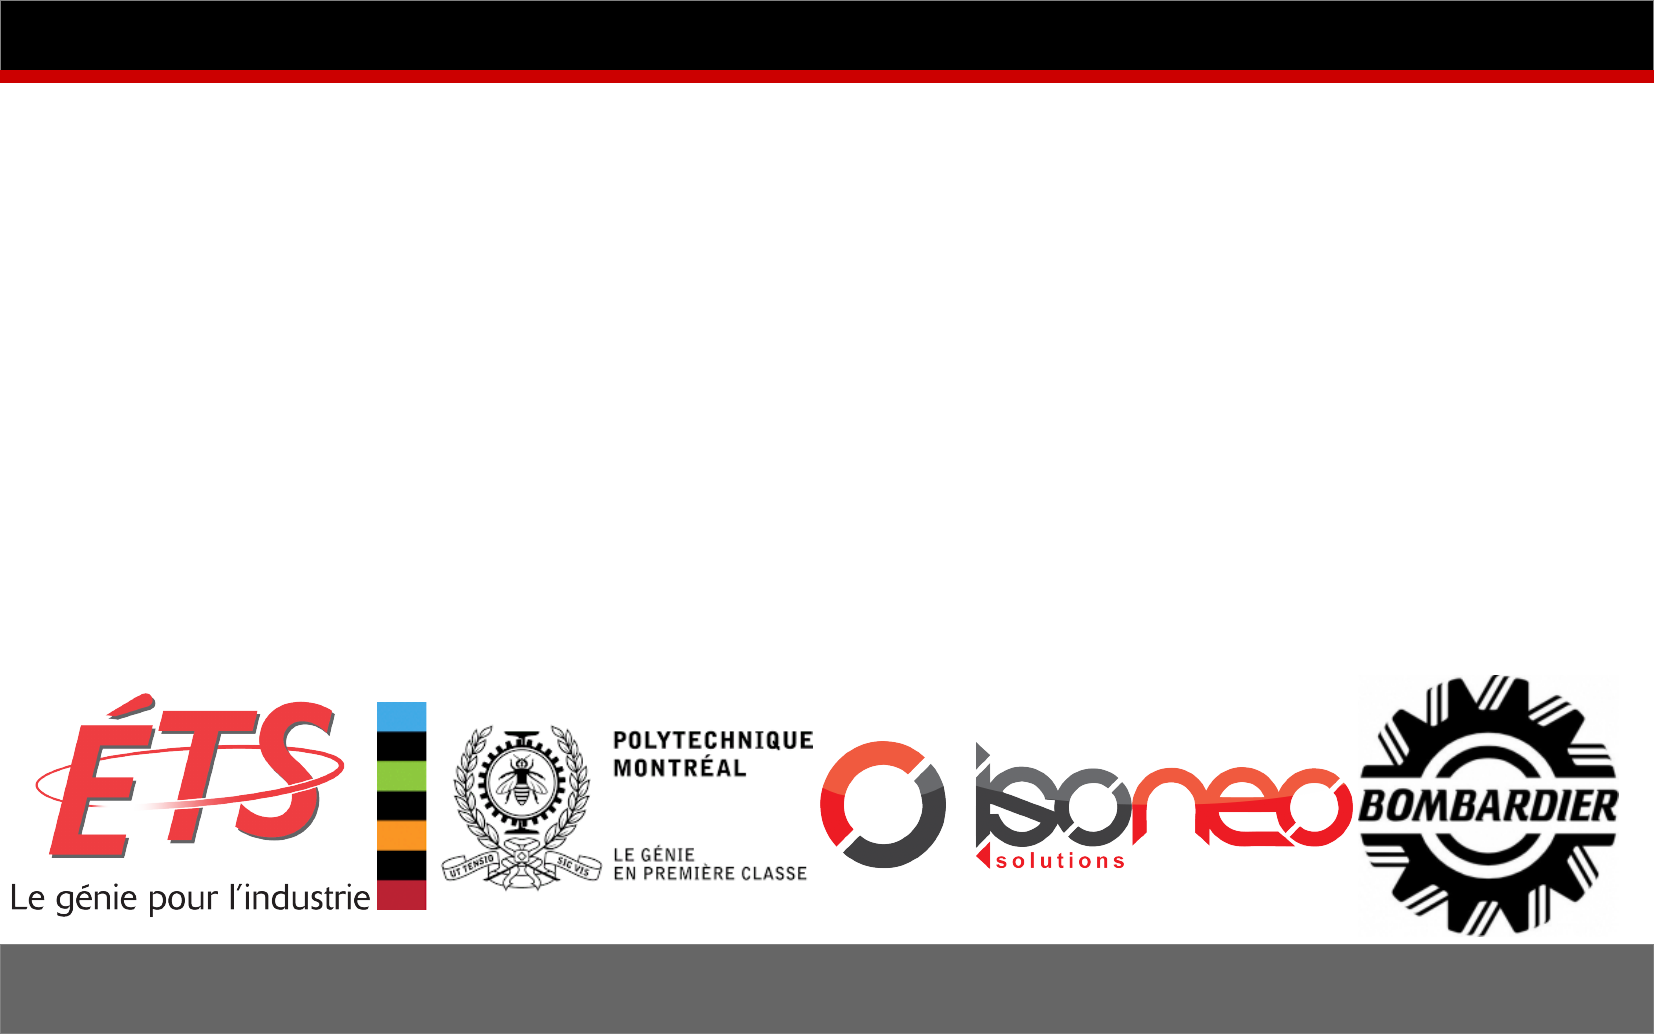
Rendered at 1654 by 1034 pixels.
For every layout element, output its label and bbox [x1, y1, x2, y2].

picture [820, 741, 1353, 869]
text_box [0, 0, 1654, 83]
picture [1358, 675, 1619, 937]
picture [0, 673, 813, 933]
text_box [0, 944, 1654, 1034]
